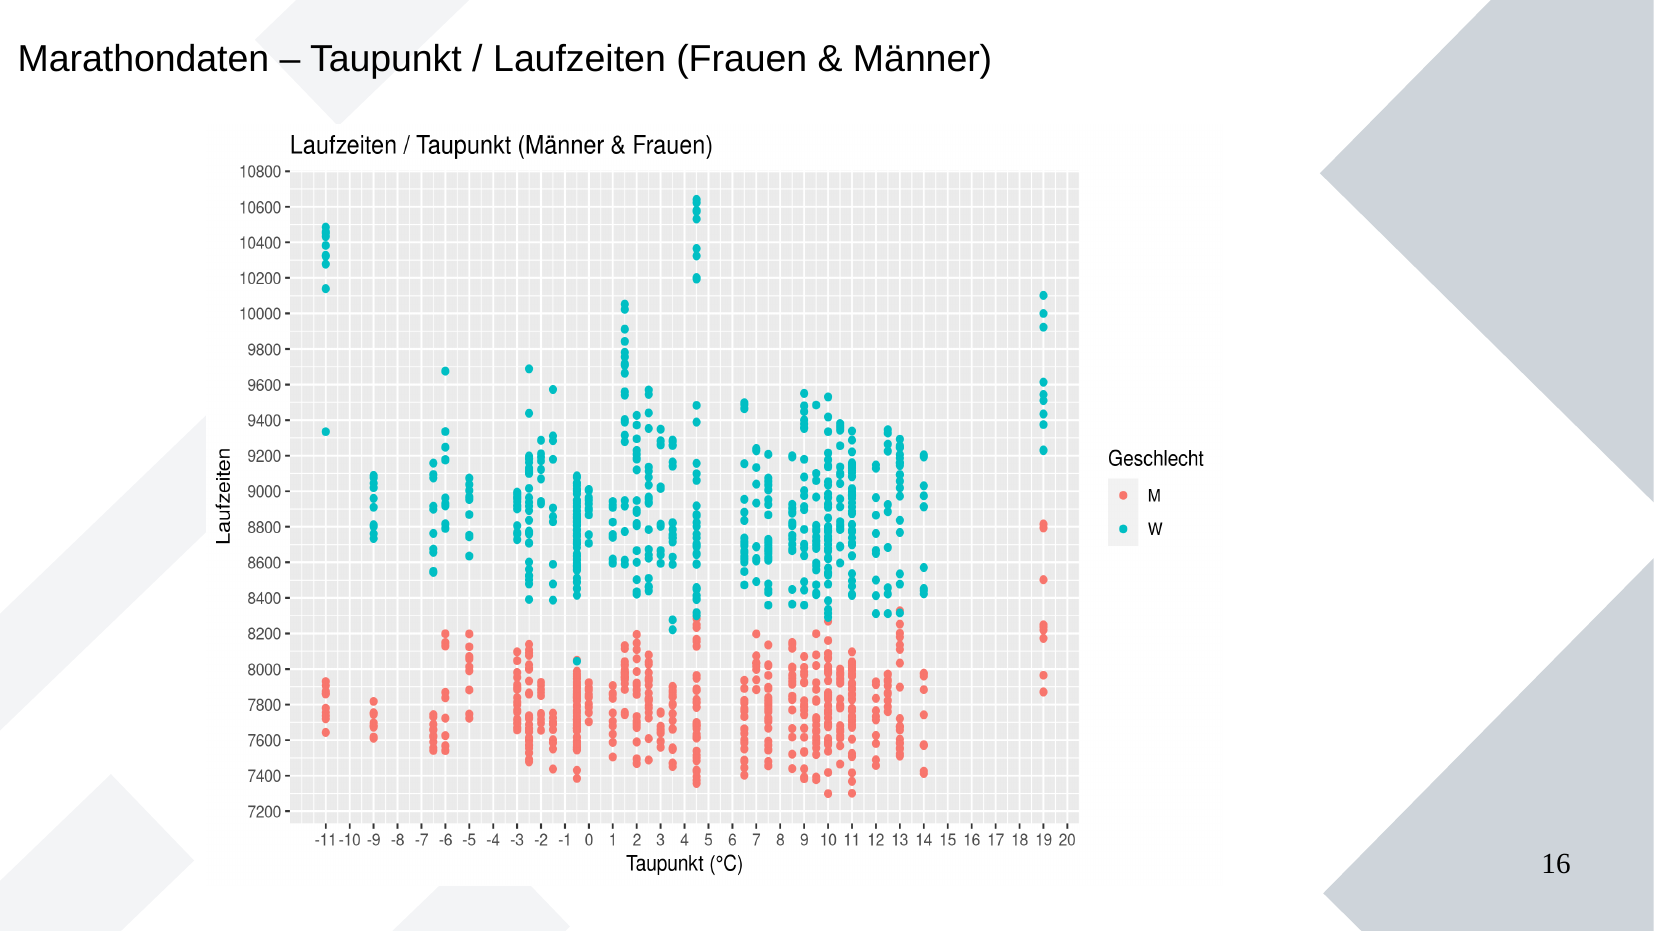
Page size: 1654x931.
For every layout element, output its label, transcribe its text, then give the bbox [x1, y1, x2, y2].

title Marathondaten – Taupunkt / Laufzeiten (Frauen & Männer) [17, 27, 1506, 89]
picture [206, 124, 1223, 886]
